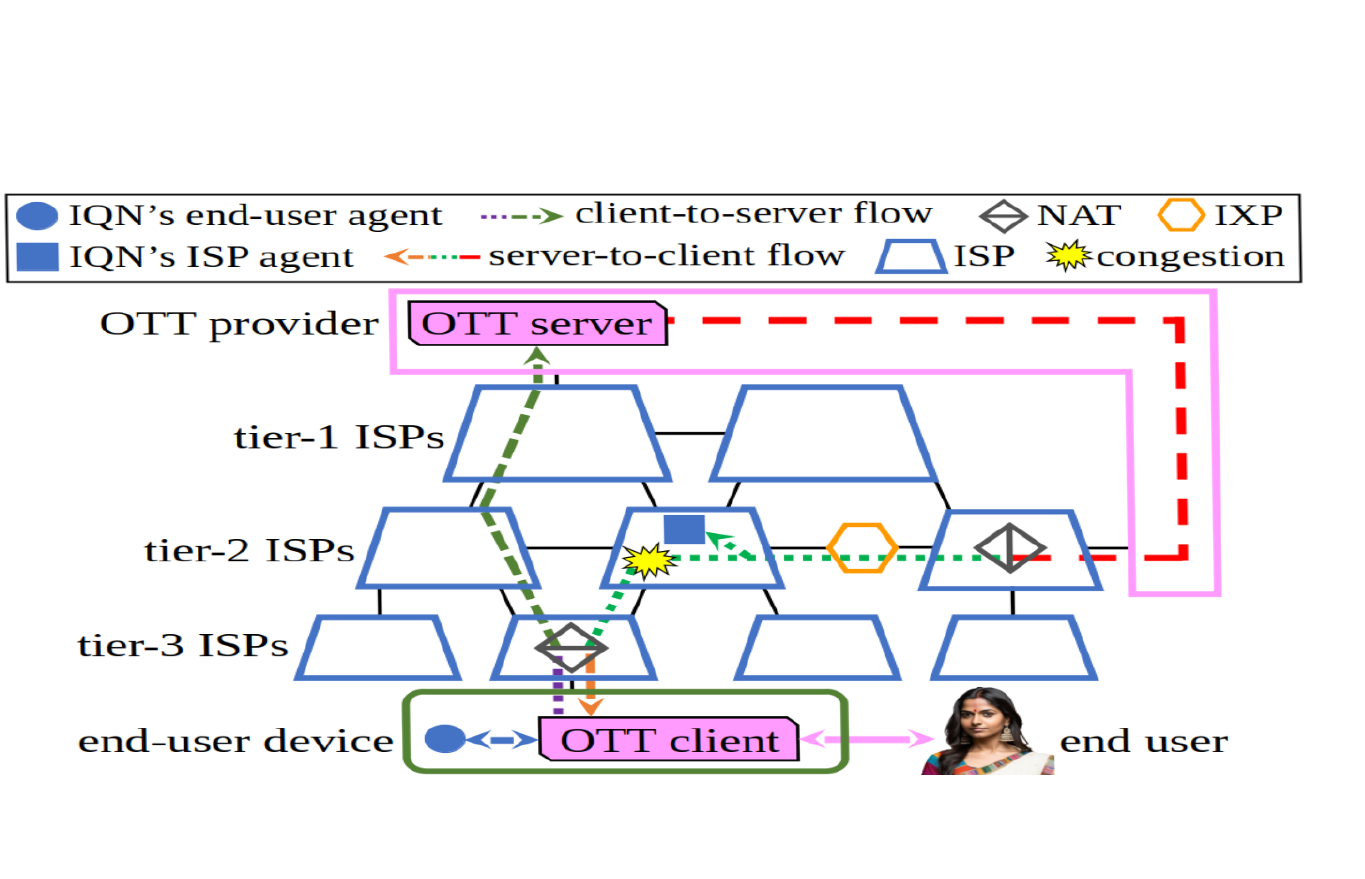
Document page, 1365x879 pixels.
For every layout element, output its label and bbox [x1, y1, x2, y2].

picture [0, 192, 1365, 775]
